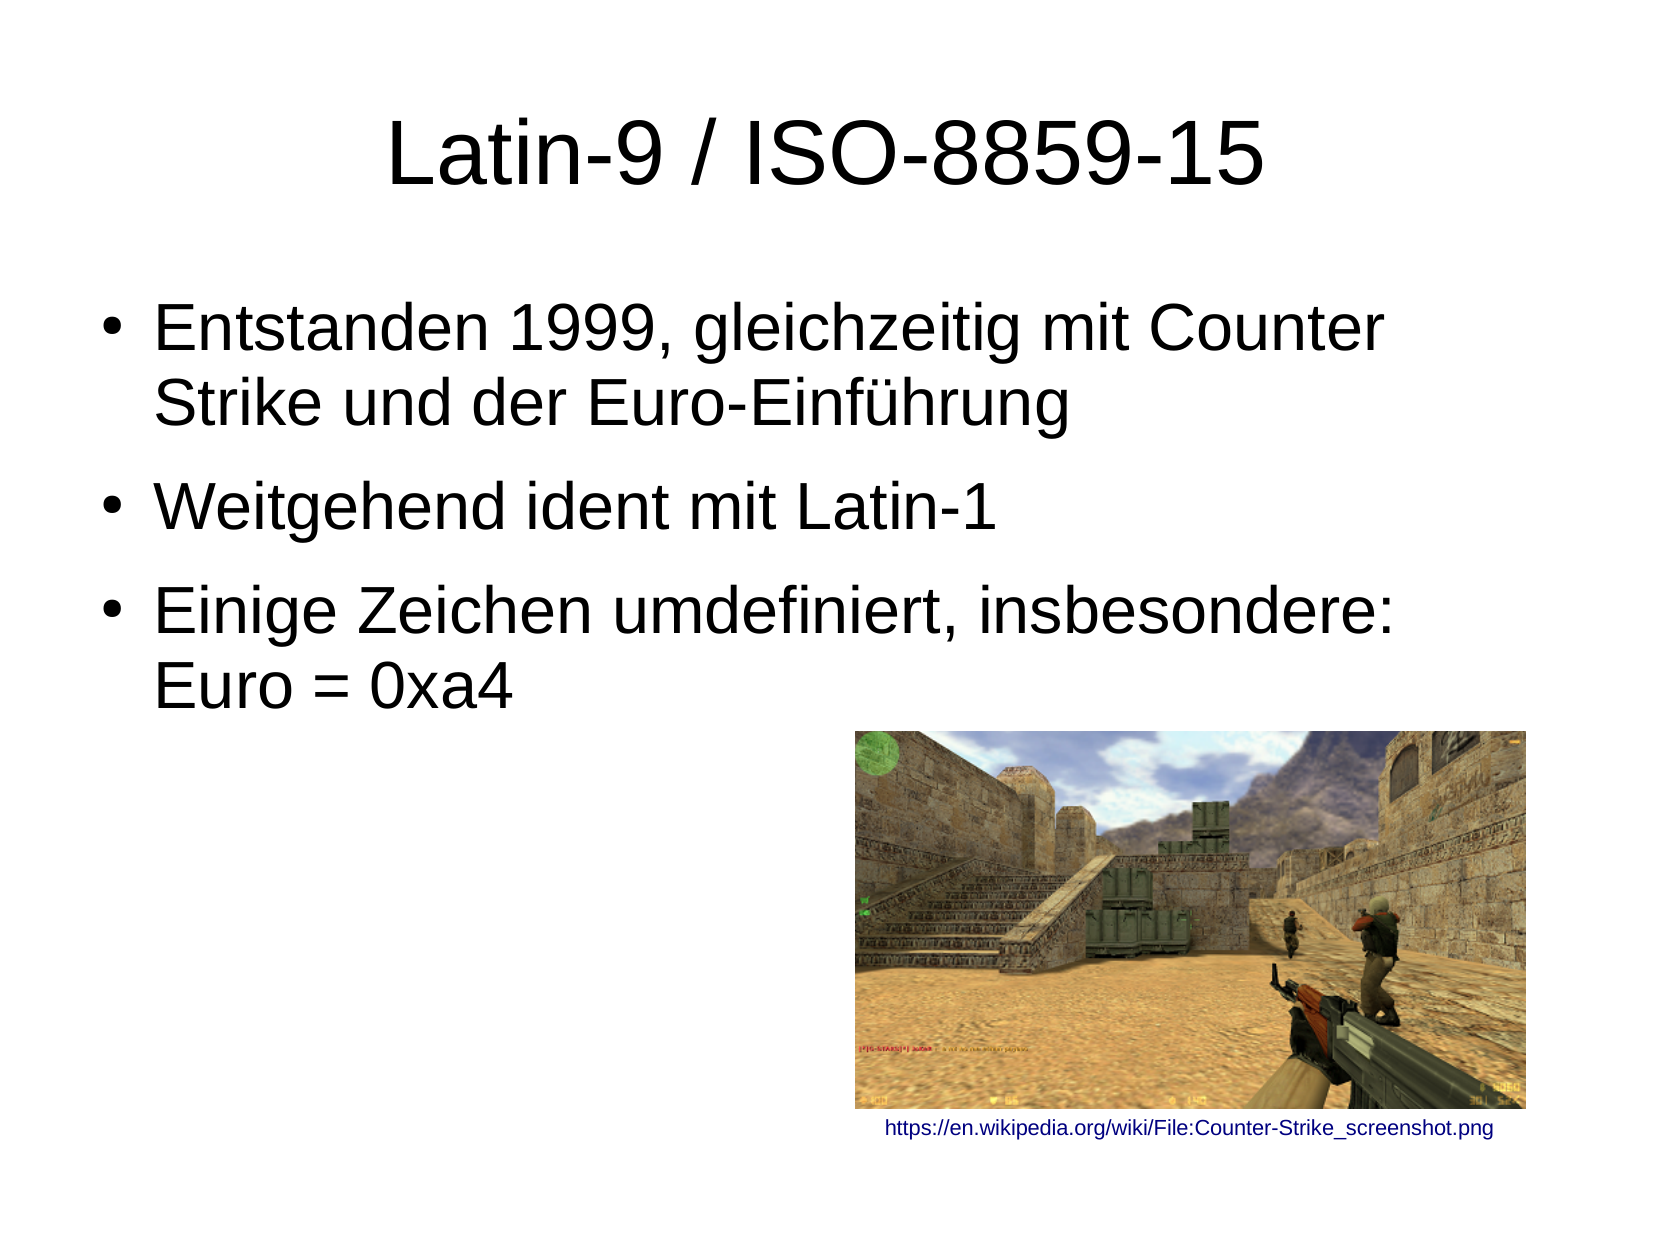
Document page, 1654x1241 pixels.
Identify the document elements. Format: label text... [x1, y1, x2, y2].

text_box https://en.wikipedia.org/wiki/File:Counter-Strike_screenshot.png [870, 1108, 1522, 1148]
picture [855, 731, 1526, 1109]
list Entstanden 1999, gleichzeitig mit Counter Strike und der Euro-Einführung Weitgehend ident mit Latin-1 Einige Zeichen umdefiniert, insbesondere: Euro = 0xa4 [82, 290, 1411, 1010]
title Latin-9 / ISO-8859-15 [82, 49, 1571, 257]
